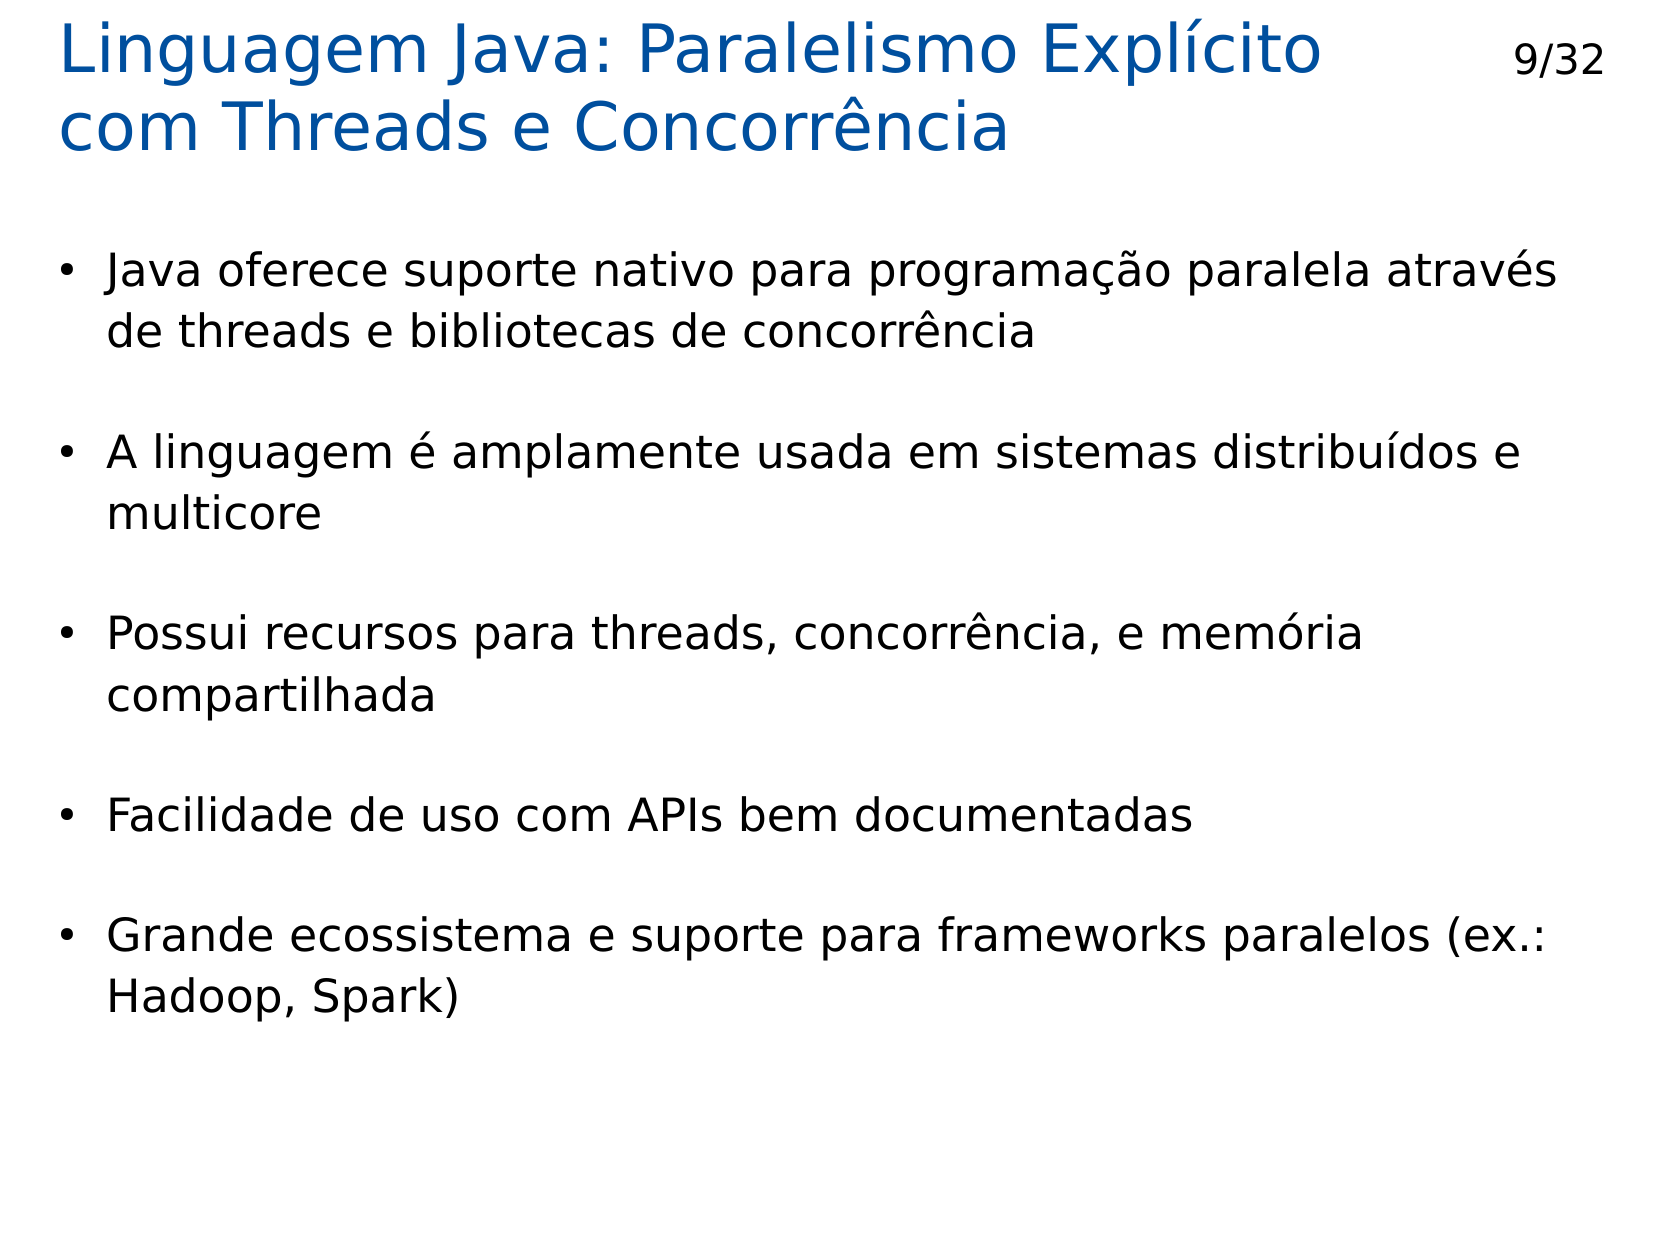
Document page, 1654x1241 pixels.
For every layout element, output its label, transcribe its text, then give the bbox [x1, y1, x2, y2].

title Linguagem Java: Paralelismo Explícito com Threads e Concorrência [59, 10, 1506, 167]
list Java oferece suporte nativo para programação paralela através de threads e bibliotecas de concorrência A linguagem é amplamente usada em sistemas distribuídos e multicore Possui recursos para threads, concorrência, e memória compartilhada Facilidade de uso com APIs bem documentadas Grande ecossistema e suporte para frameworks paralelos (ex.: Hadoop, Spark) [59, 236, 1595, 1211]
